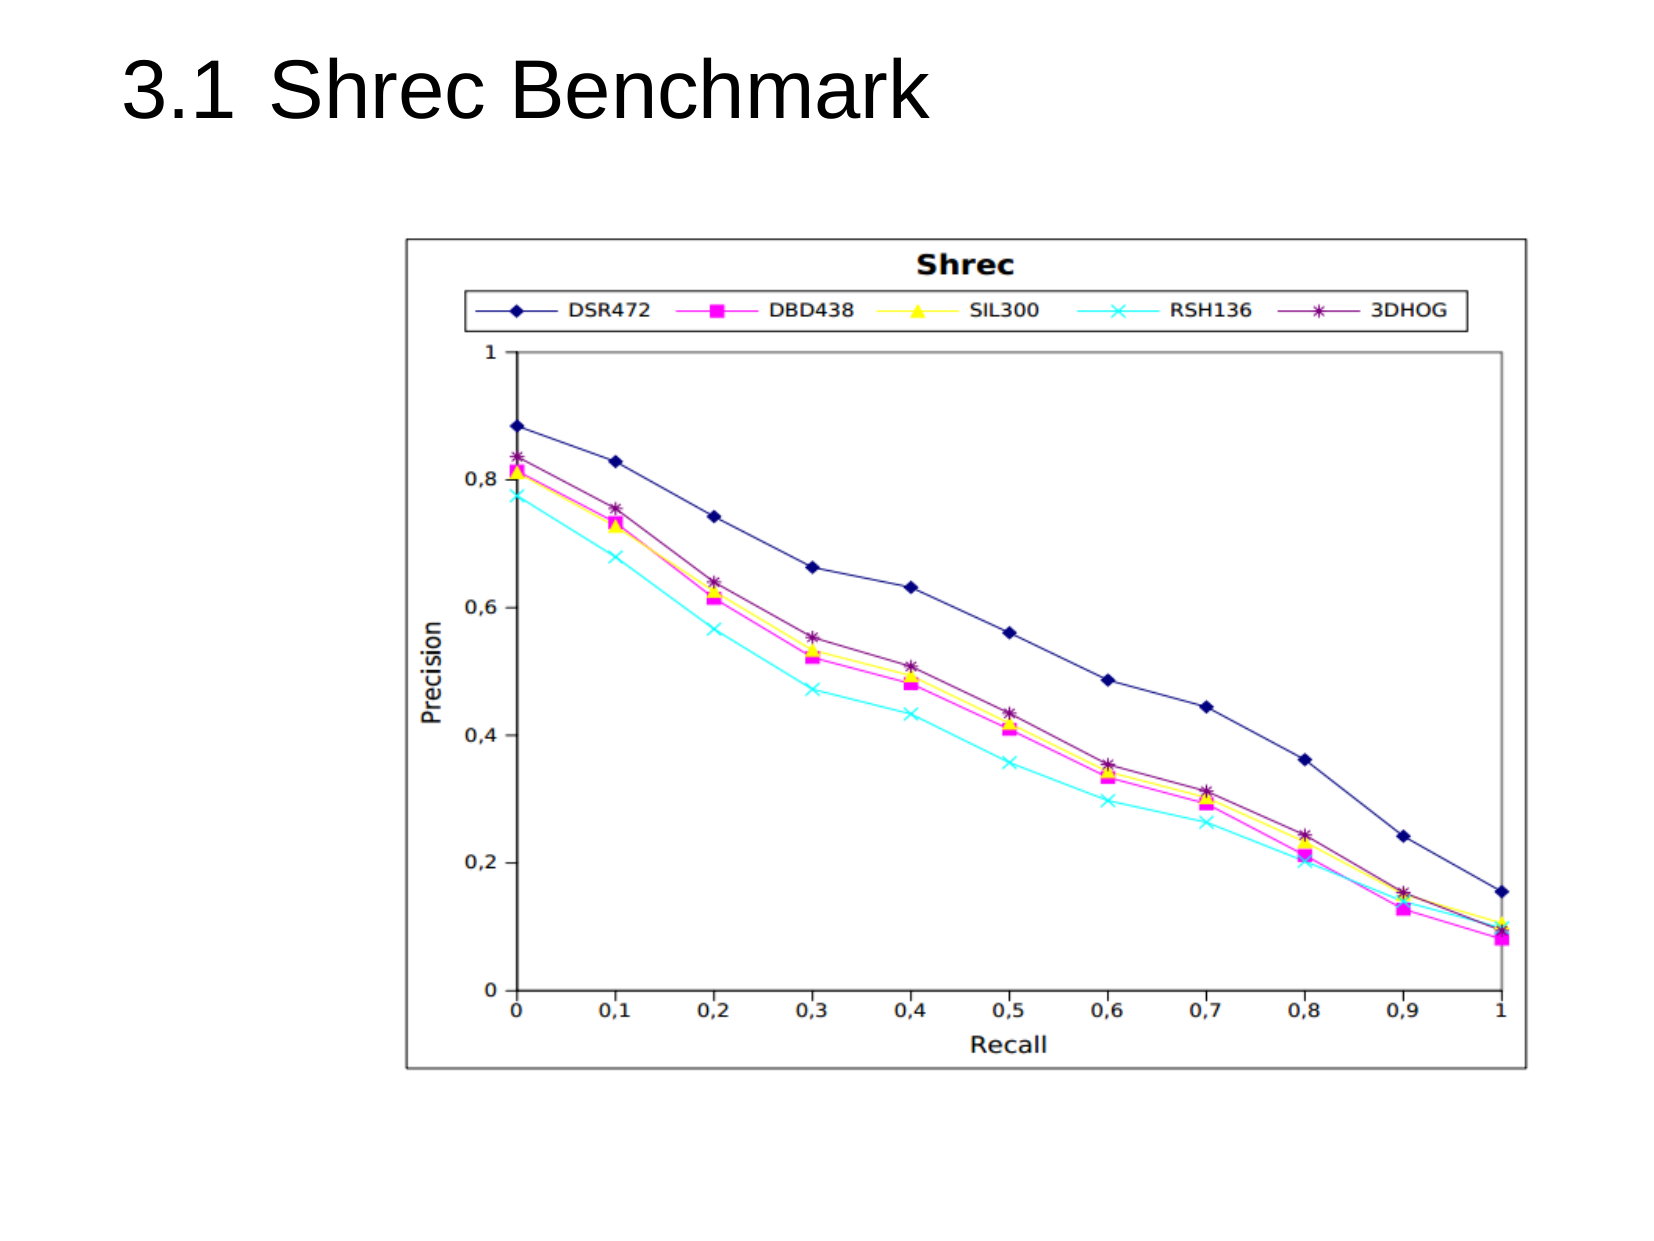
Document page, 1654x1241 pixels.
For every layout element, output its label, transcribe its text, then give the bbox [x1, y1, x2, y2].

text_box 3.1 Shrec Benchmark [106, 35, 1607, 144]
picture [402, 234, 1536, 1075]
